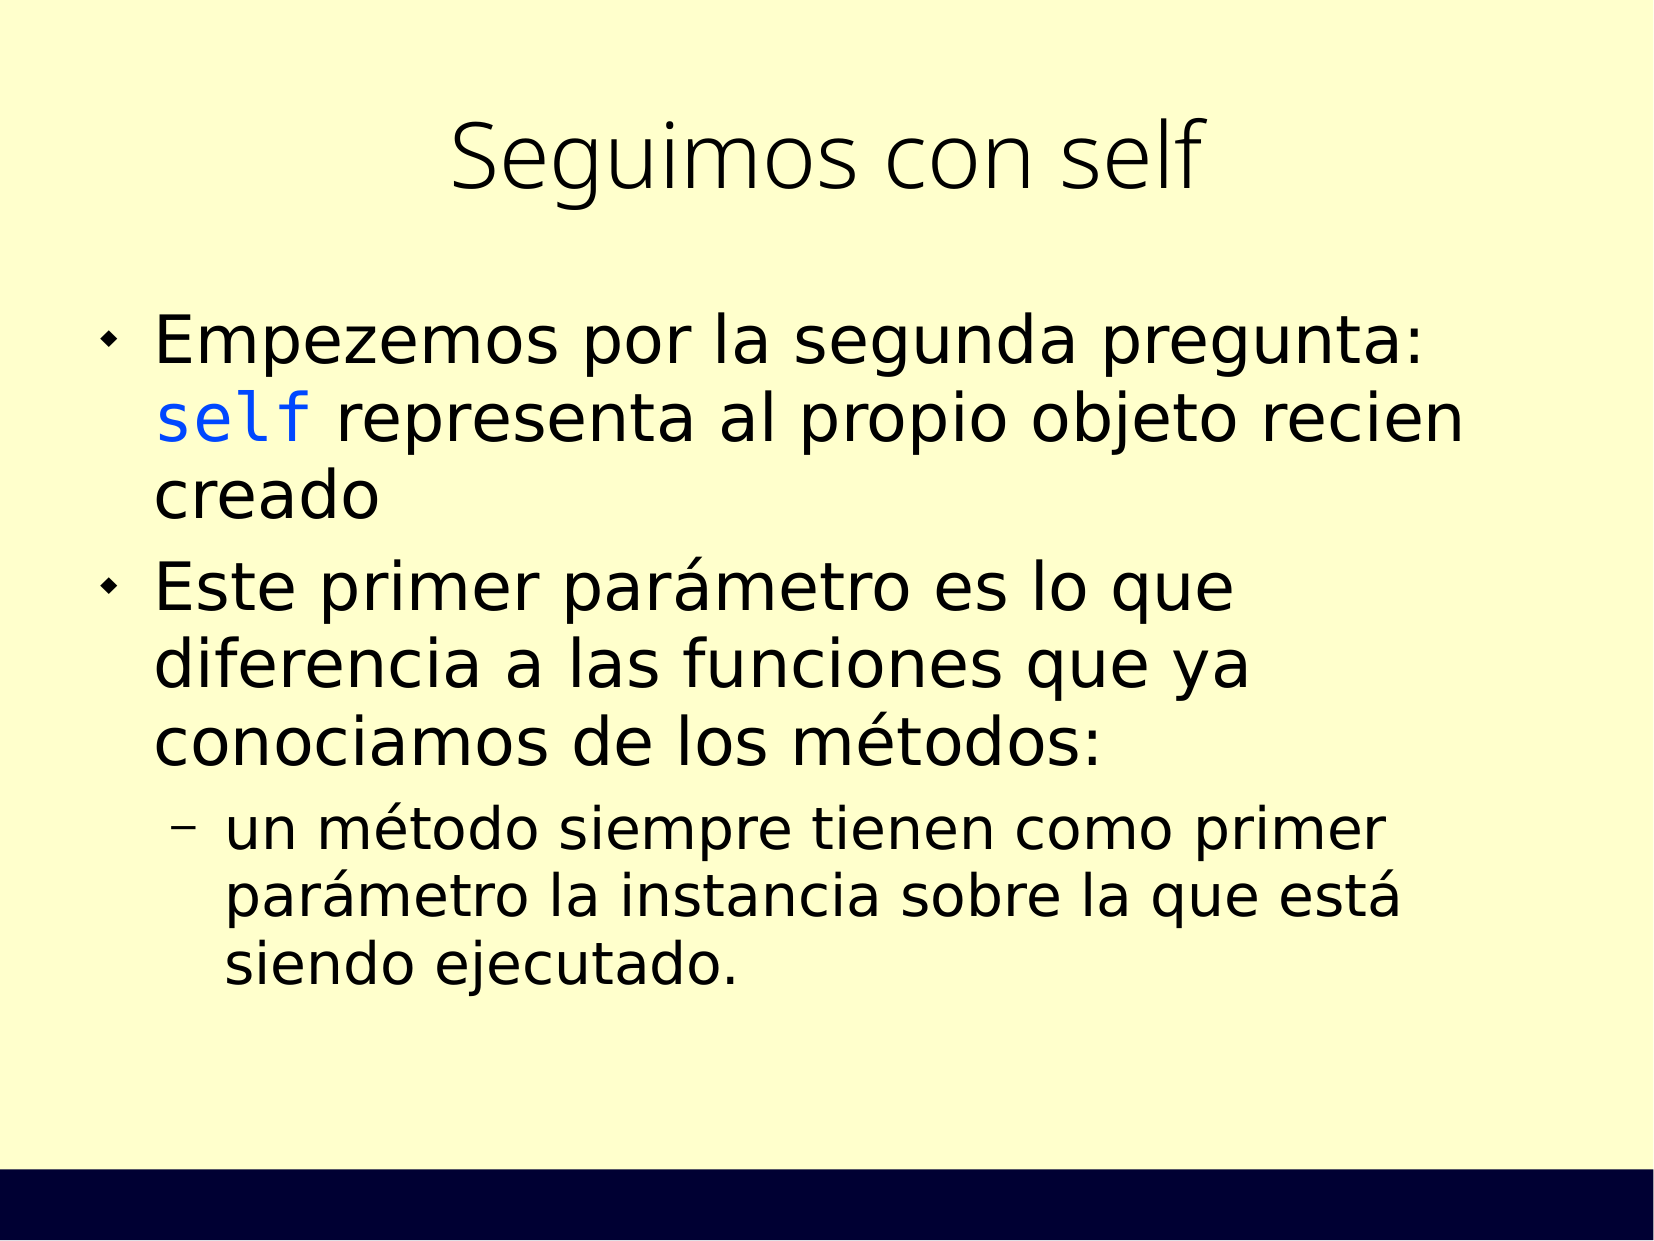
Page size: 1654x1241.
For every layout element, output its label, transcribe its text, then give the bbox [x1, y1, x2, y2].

title Seguimos con self [82, 49, 1571, 257]
list Empezemos por la segunda pregunta: self representa al propio objeto recien creado Este primer parámetro es lo que diferencia a las funciones que ya conociamos de los métodos: un método siempre tienen como primer parámetro la instancia sobre la que está siendo ejecutado. [82, 290, 1538, 1010]
